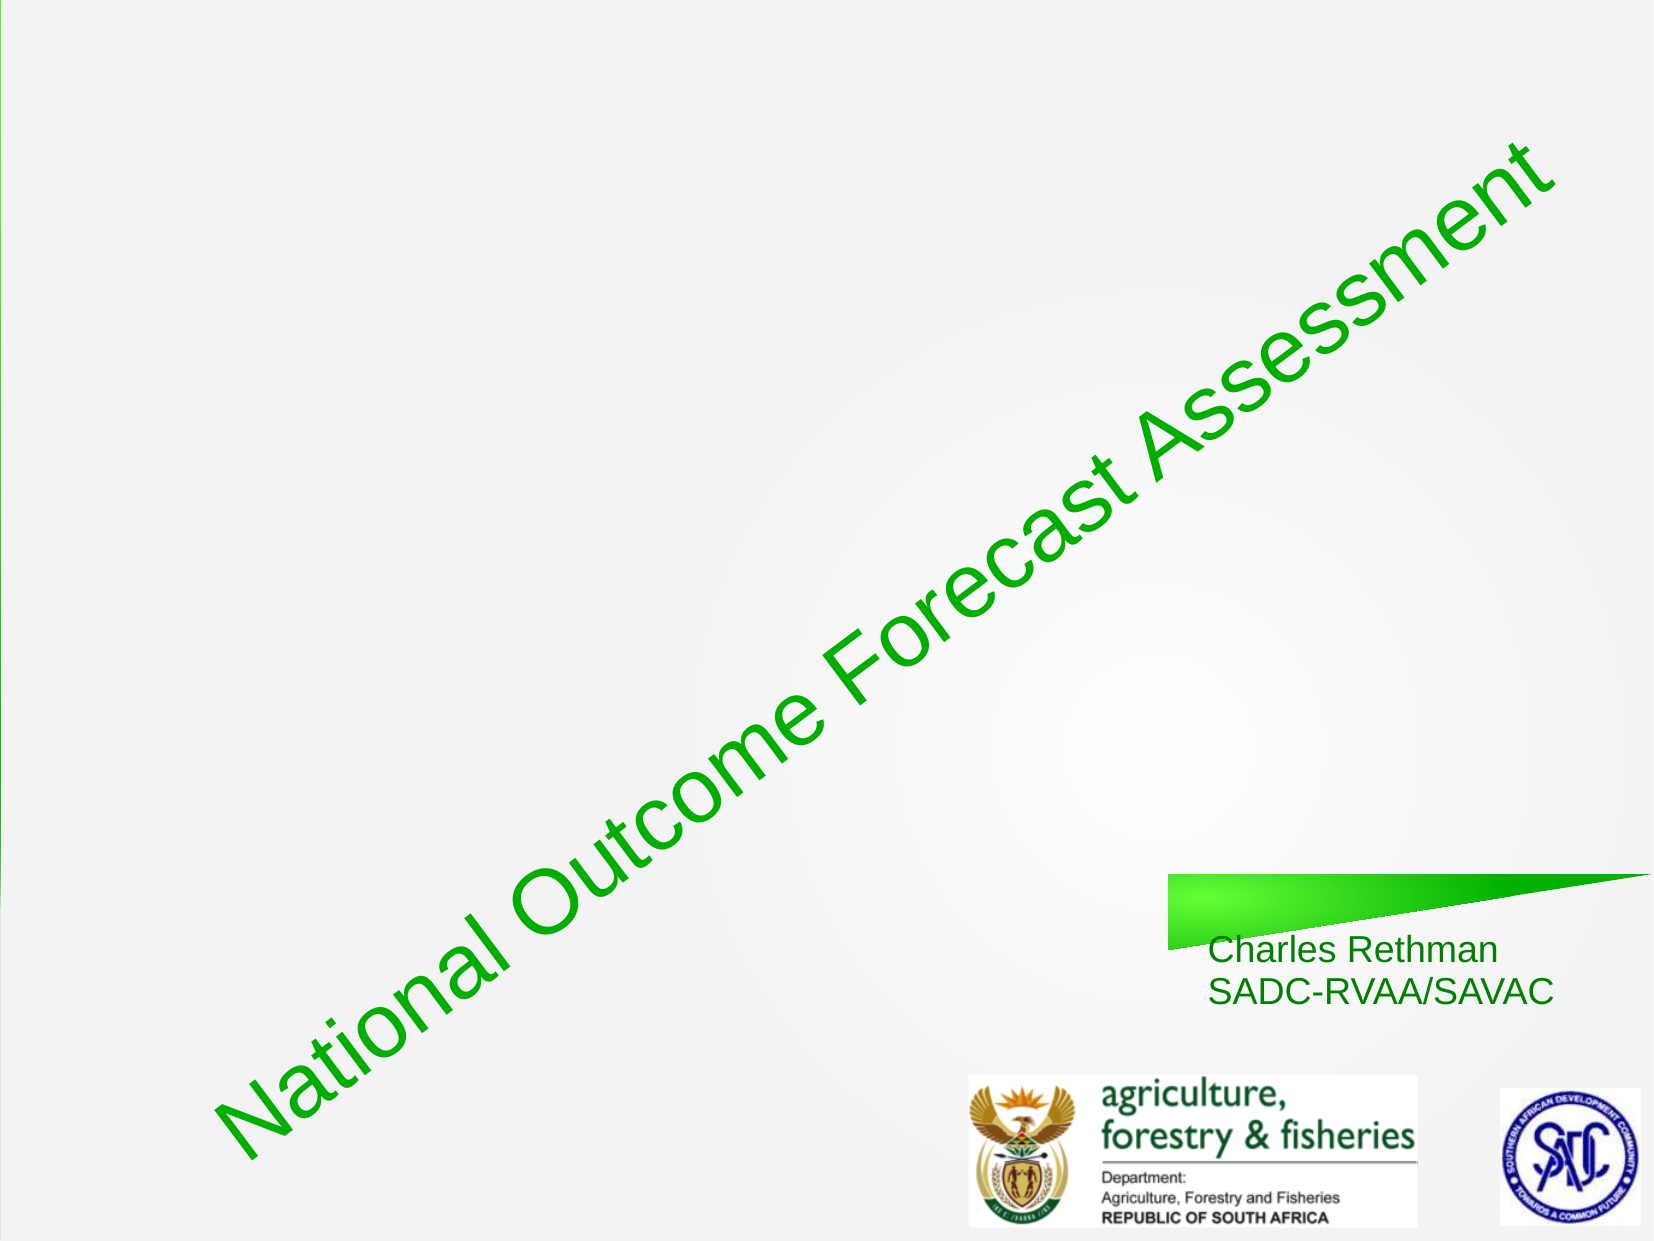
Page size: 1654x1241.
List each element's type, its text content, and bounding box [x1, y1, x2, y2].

picture [1500, 1088, 1641, 1226]
picture [968, 1074, 1419, 1229]
title National Outcome Forecast Assessment [126, 28, 1638, 1241]
text_box Charles Rethman SADC-RVAA/SAVAC [1192, 921, 1570, 1021]
